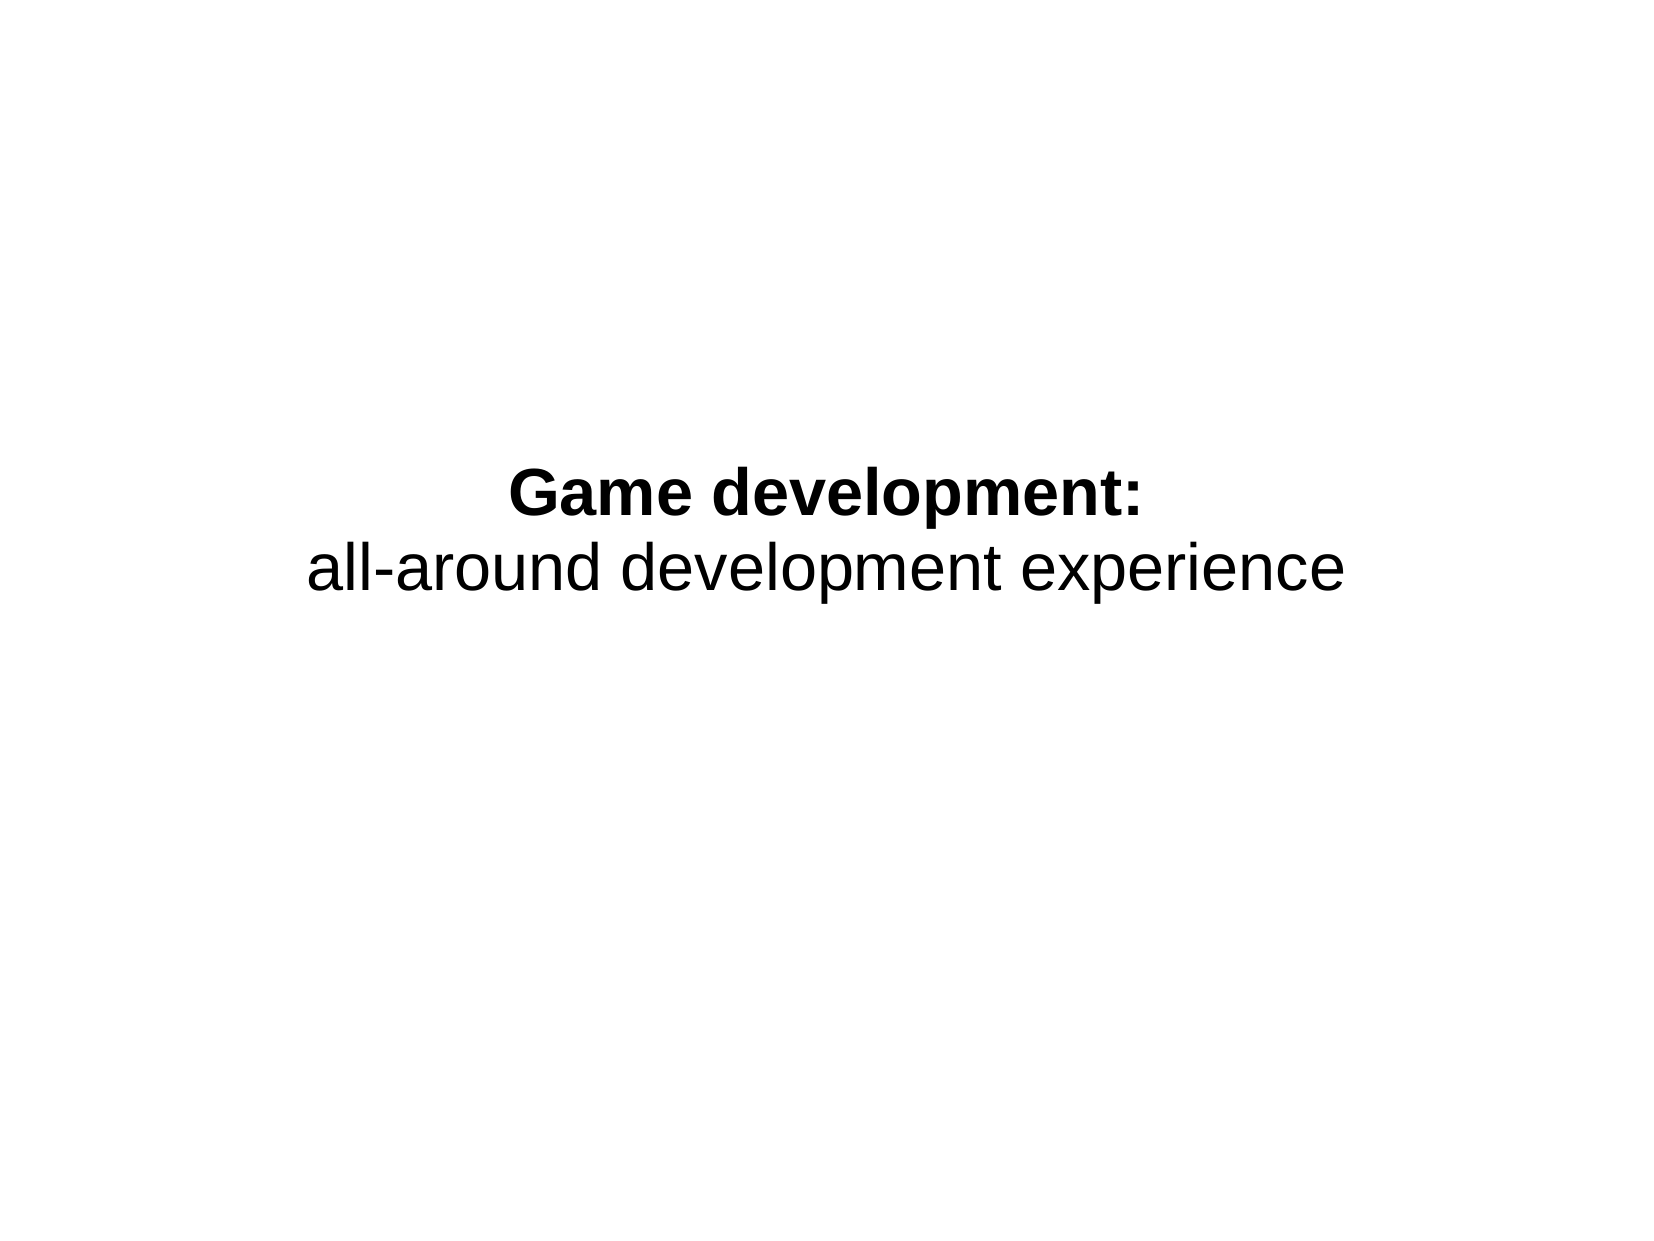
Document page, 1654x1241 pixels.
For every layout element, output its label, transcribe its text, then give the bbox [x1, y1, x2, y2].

subtitle Game development: all-around development experience [82, 49, 1571, 1010]
